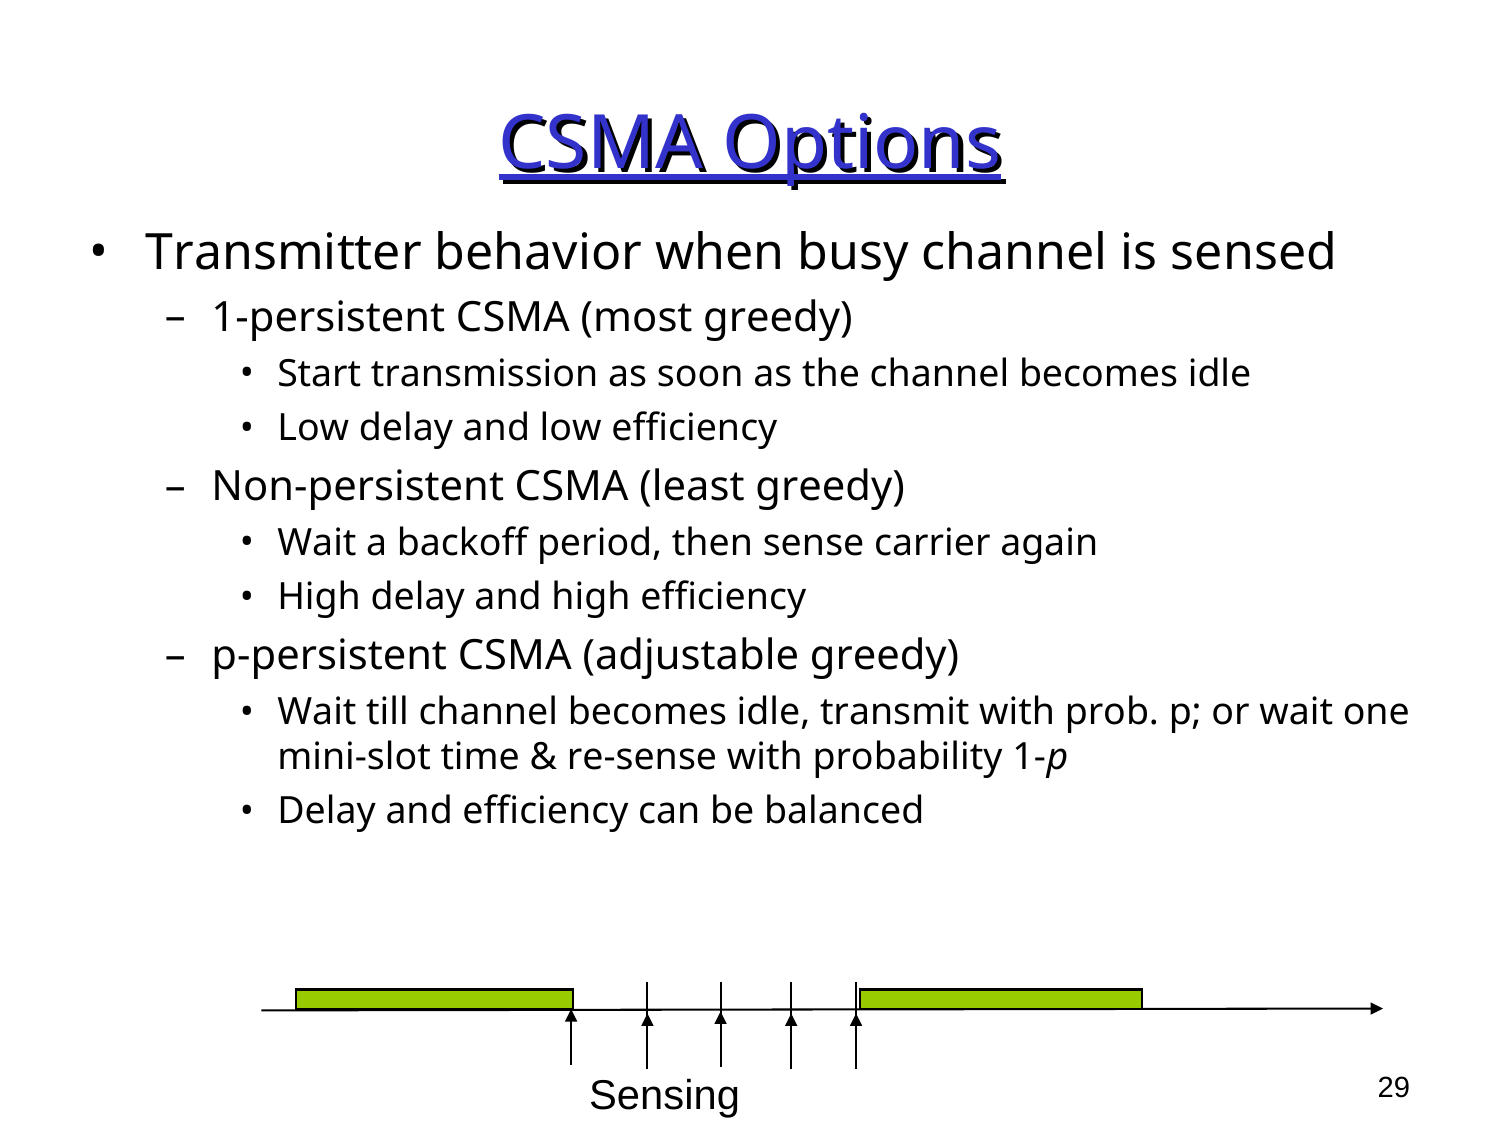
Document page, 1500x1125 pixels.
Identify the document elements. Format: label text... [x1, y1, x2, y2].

title CSMA Options [75, 45, 1426, 233]
text_box [296, 989, 573, 1010]
list Transmitter behavior when busy channel is sensed 1-persistent CSMA (most greedy) Start transmission as soon as the channel becomes idle Low delay and low efficiency Non-persistent CSMA (least greedy) Wait a backoff period, then sense carrier again High delay and high efficiency p-persistent CSMA (adjustable greedy) Wait till channel becomes idle, transmit with prob. p; or wait one mini-slot time & re-sense with probability 1-p Delay and efficiency can be balanced [74, 211, 1429, 928]
text_box Sensing [574, 1060, 851, 1125]
text_box [860, 989, 1143, 1010]
